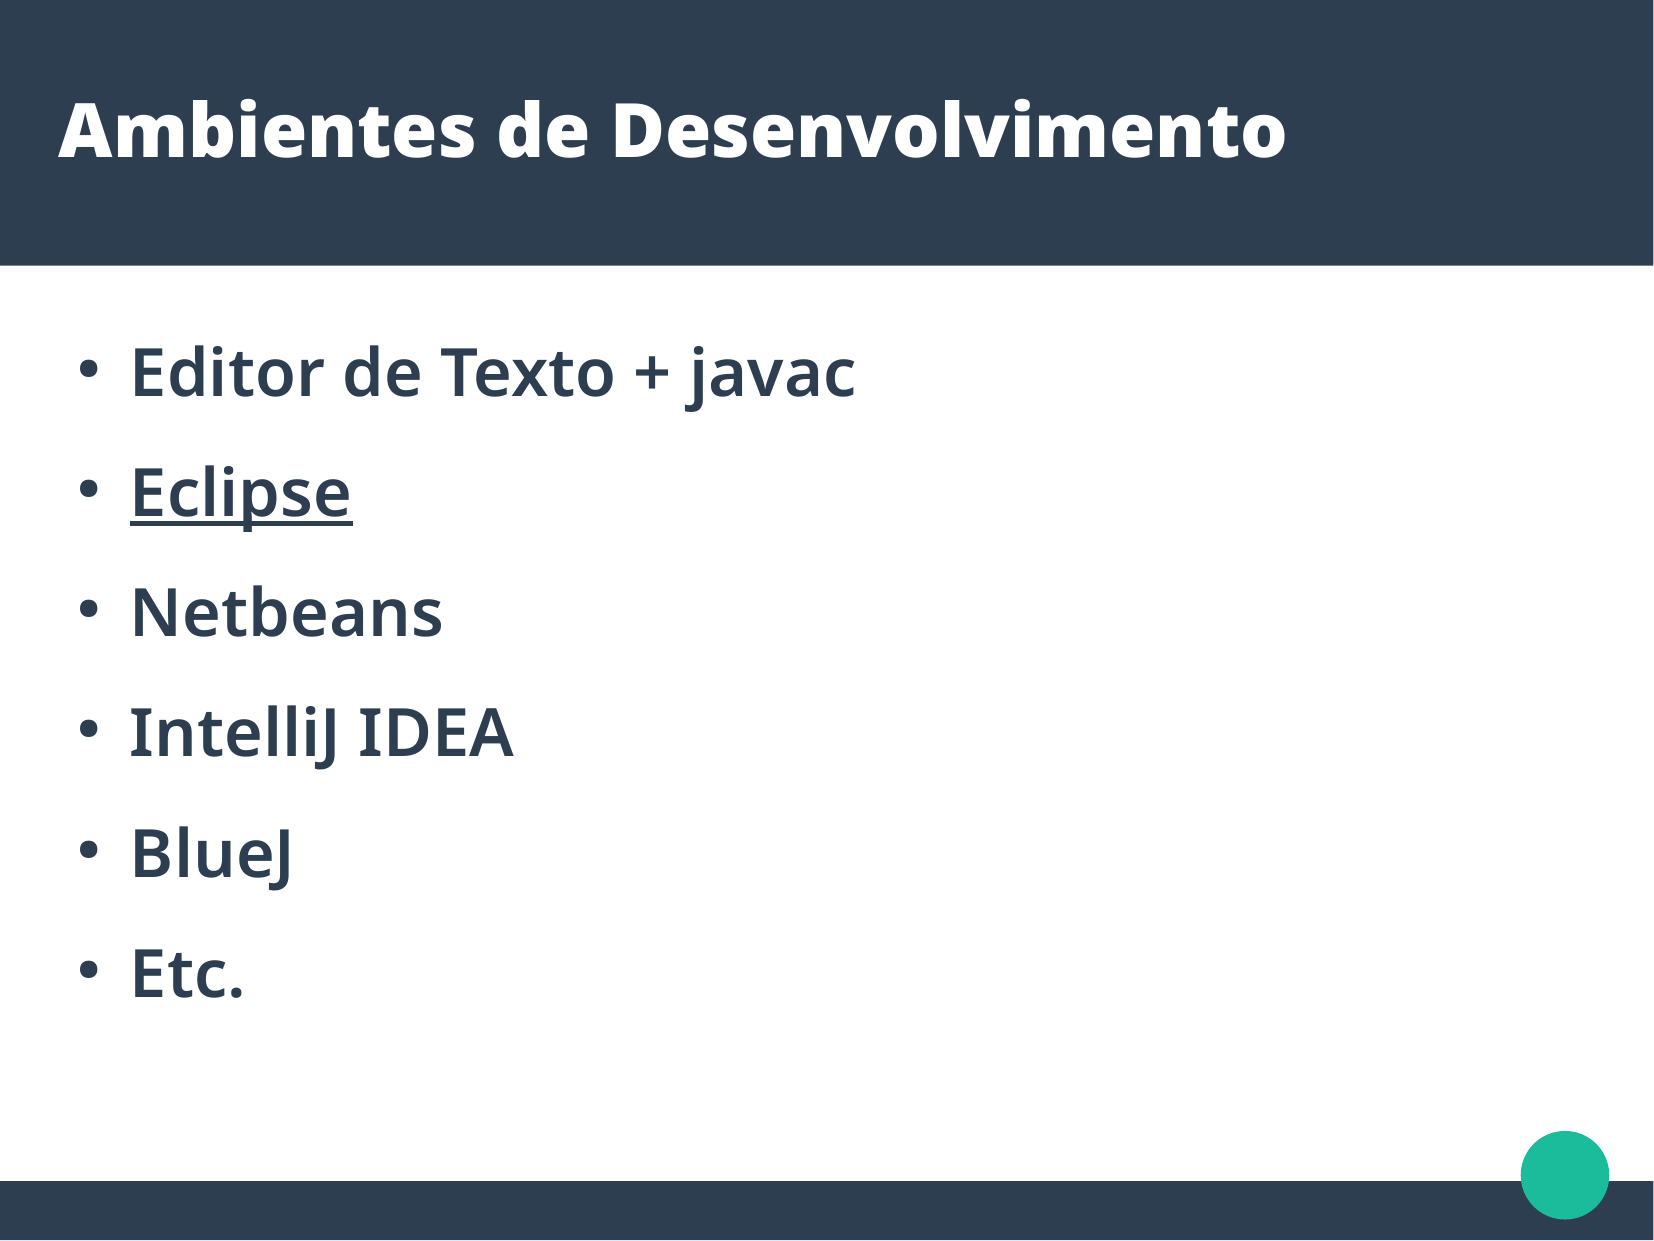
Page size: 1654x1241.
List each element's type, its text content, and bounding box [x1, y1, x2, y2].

title Ambientes de Desenvolvimento [59, 49, 1595, 207]
list Editor de Texto + javac Eclipse Netbeans IntelliJ IDEA BlueJ Etc. [59, 324, 1595, 1152]
